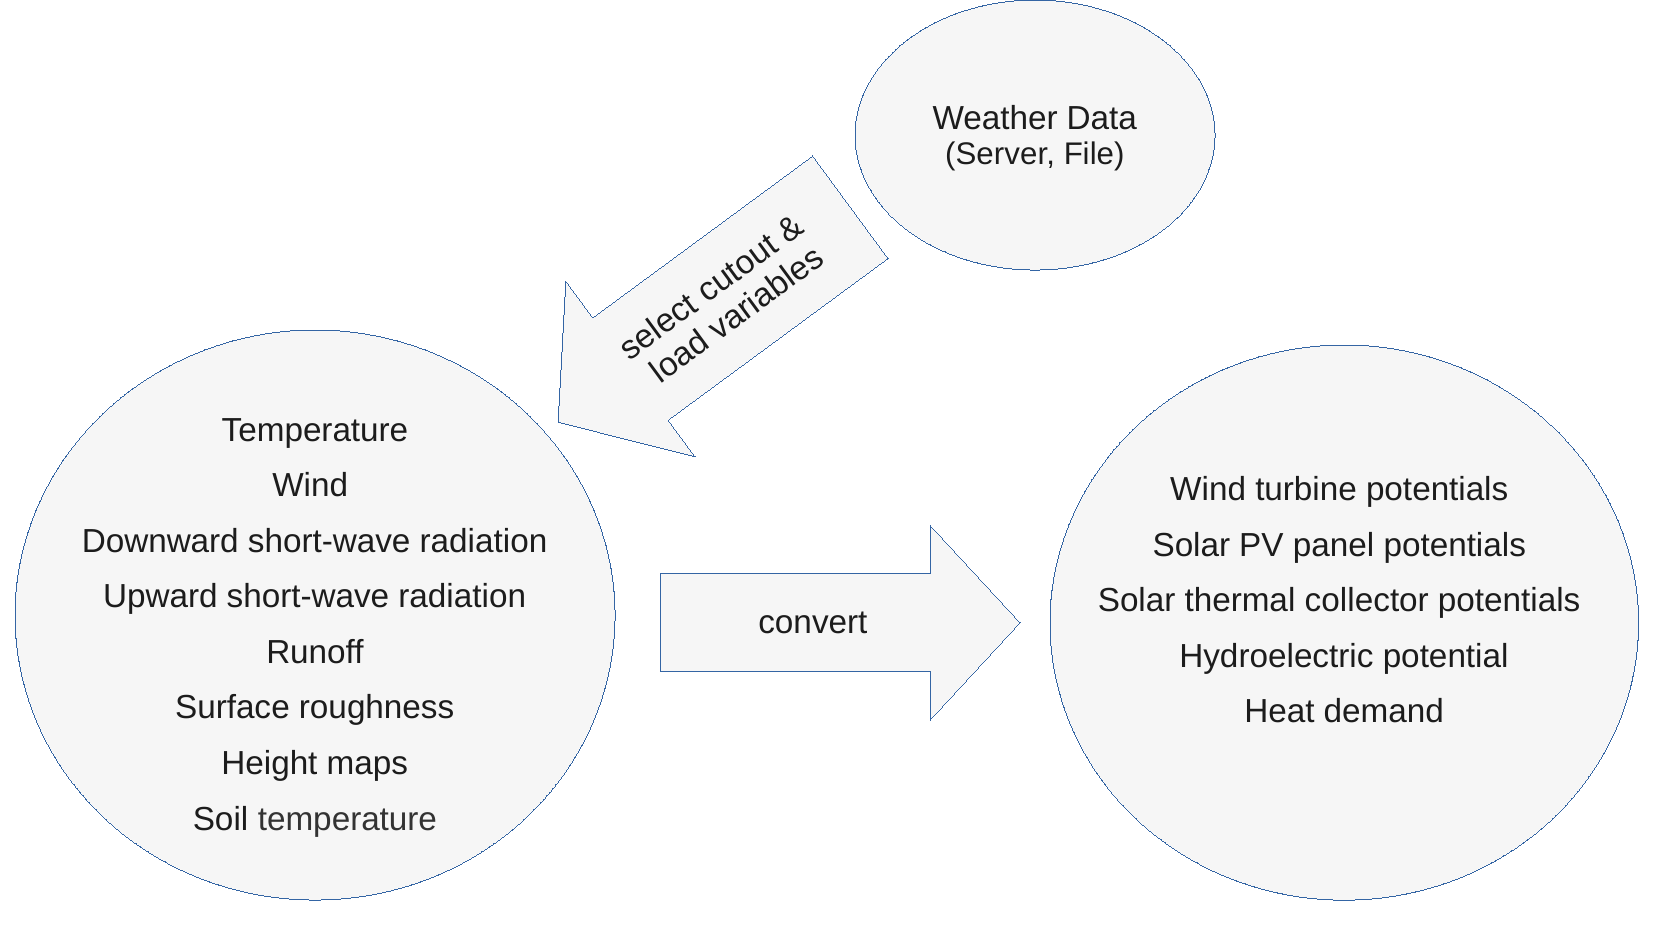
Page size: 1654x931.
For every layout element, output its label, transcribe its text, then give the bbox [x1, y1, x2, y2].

text_box Temperature Wind Downward short-wave radiation Upward short-wave radiation Runoff Surface roughness Height maps Soil temperature [15, 330, 616, 901]
text_box convert [660, 525, 1021, 721]
text_box Wind turbine potentials Solar PV panel potentials Solar thermal collector potentials Hydroelectric potential Heat demand [1050, 345, 1639, 901]
text_box select cutout & load variables [558, 155, 889, 457]
text_box Weather Data (Server, File) [855, 0, 1216, 271]
